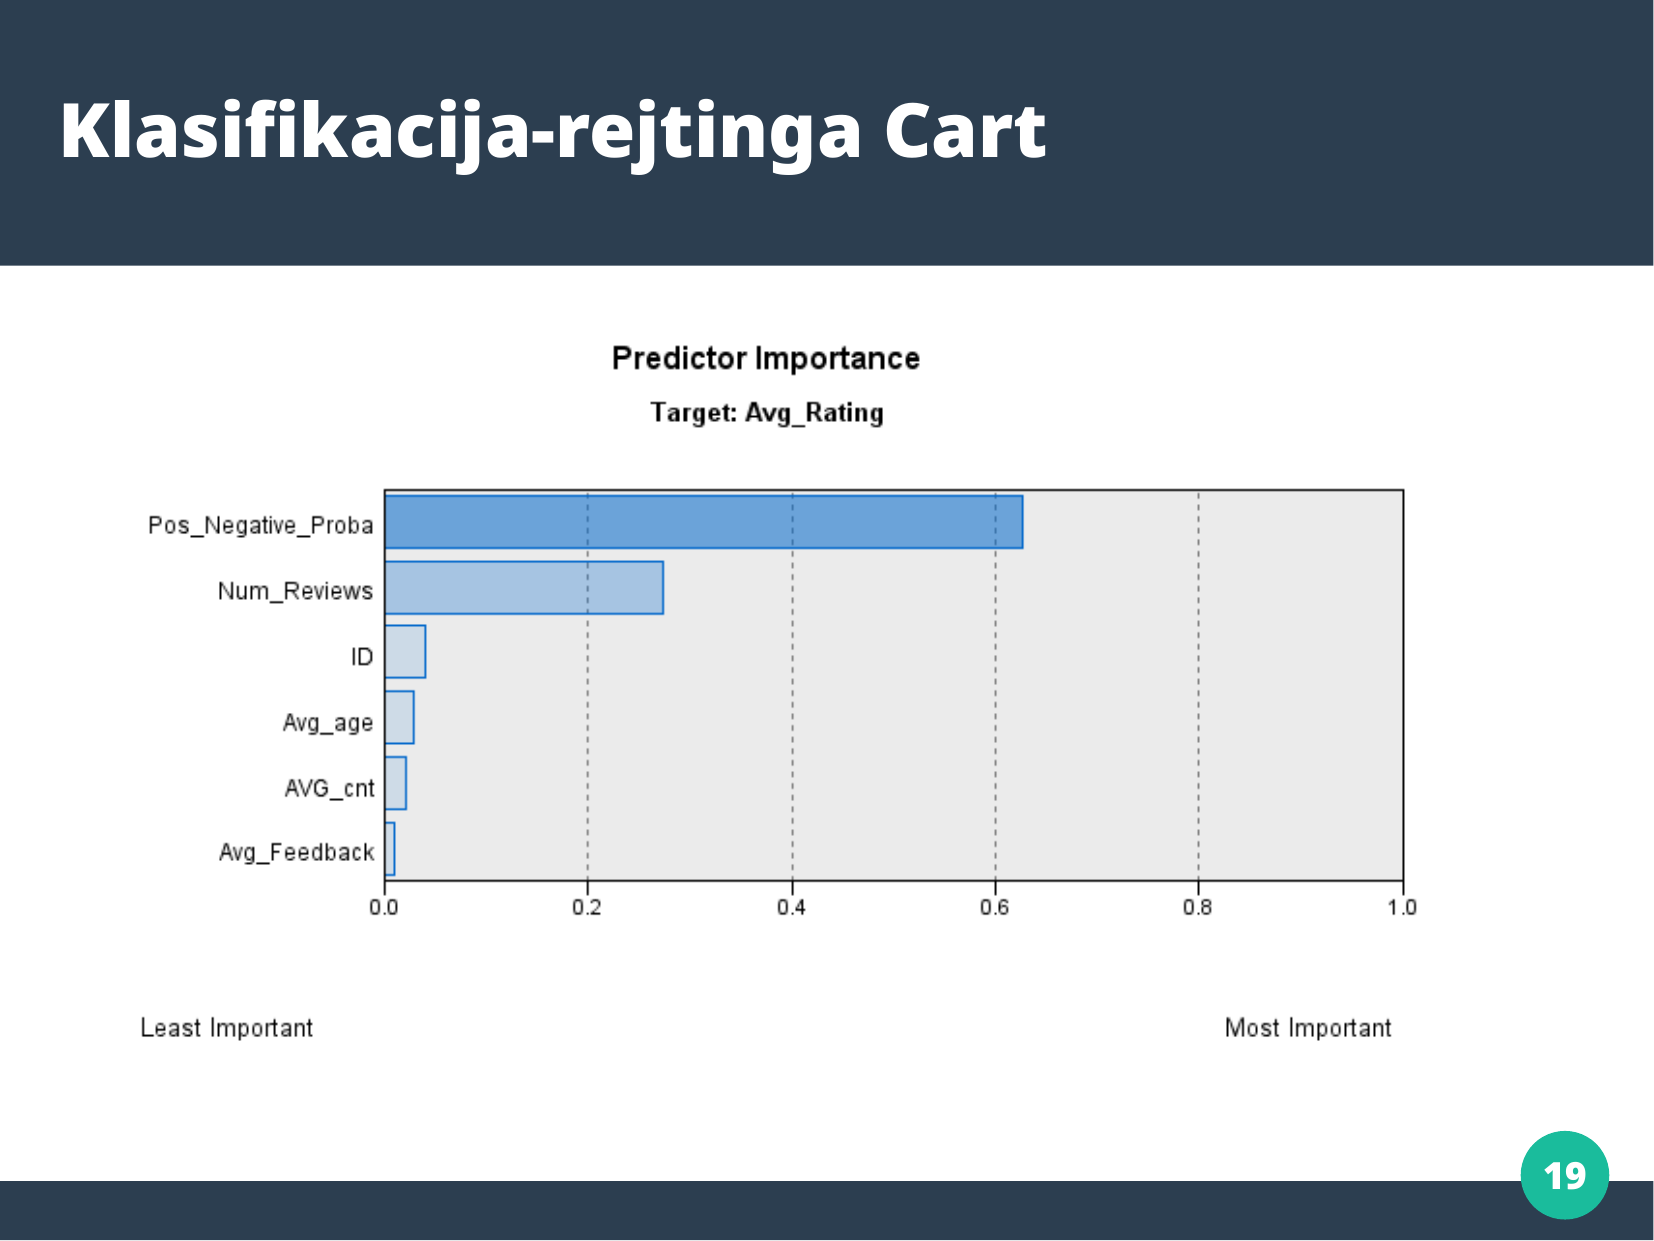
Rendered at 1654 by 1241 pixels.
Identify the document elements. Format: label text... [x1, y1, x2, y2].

title Klasifikacija-rejtinga Cart [59, 49, 1595, 207]
picture [75, 269, 1459, 1097]
